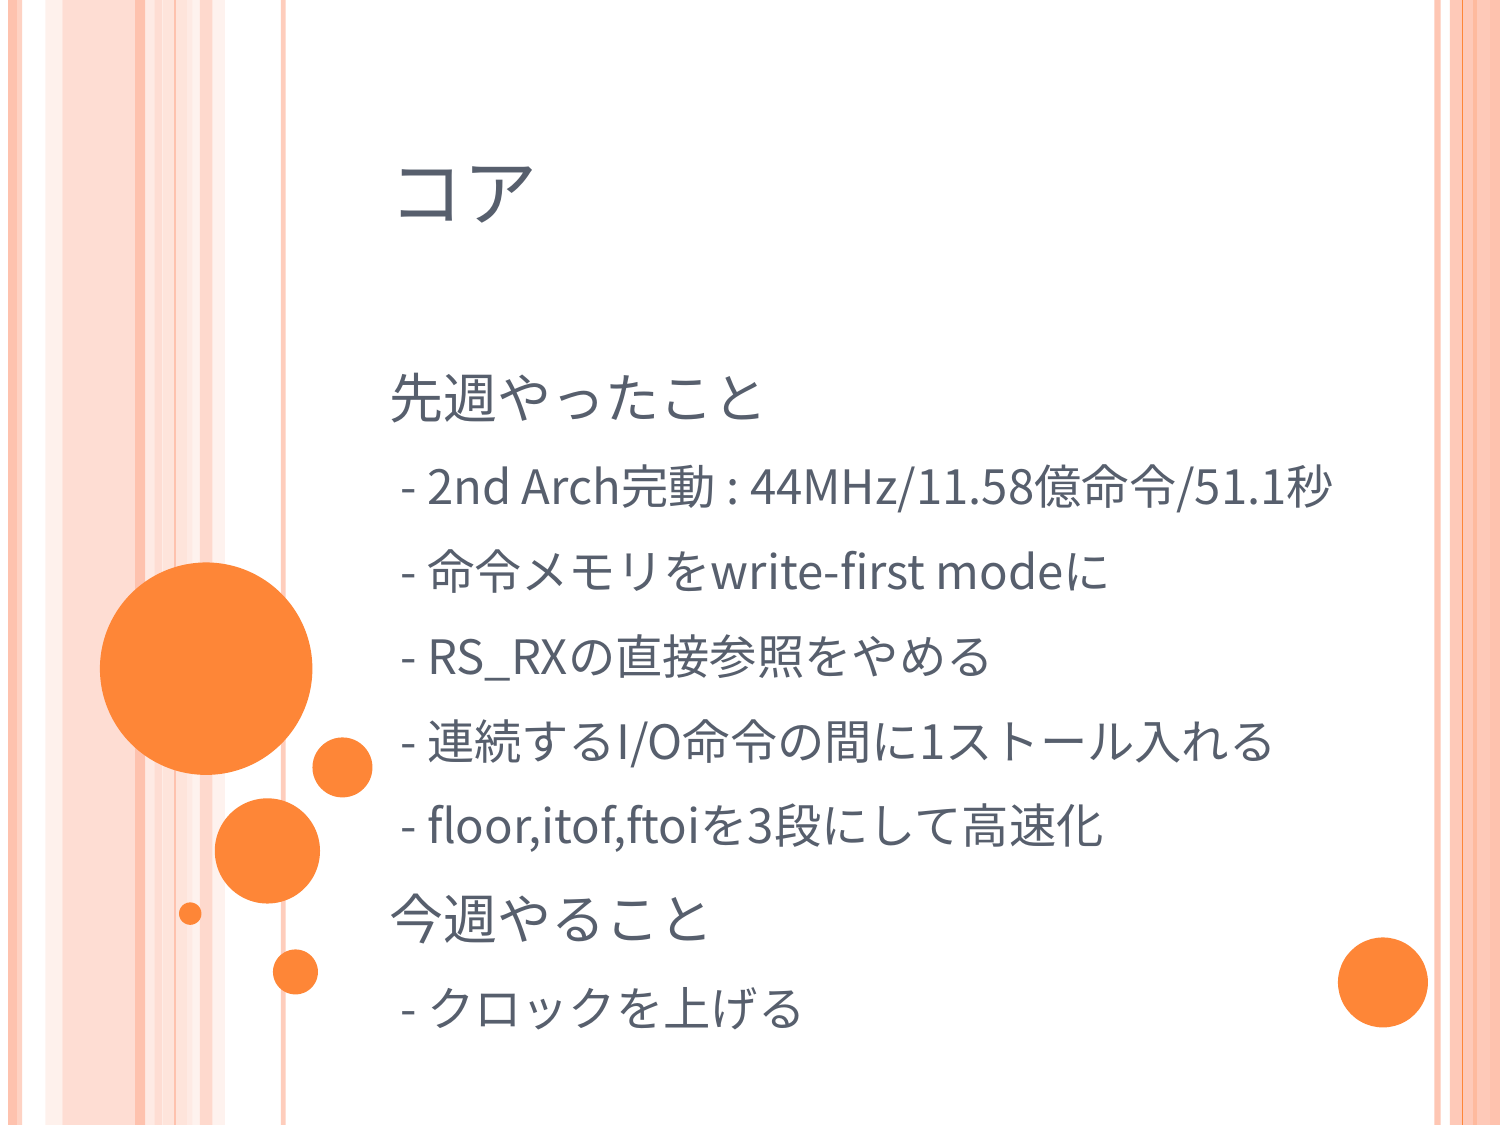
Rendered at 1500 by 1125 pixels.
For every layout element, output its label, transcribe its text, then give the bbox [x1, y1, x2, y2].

title コア 先週やったこと - 2nd Arch完動 : 44MHz/11.58億命令/51.1秒 - 命令メモリをwrite-first modeに - RS_RXの直接参照をやめる - 連続するI/O命令の間に1ストール入れる - floor,itof,ftoiを3段にして高速化 今週やること - クロックを上げる [375, 90, 1388, 1047]
